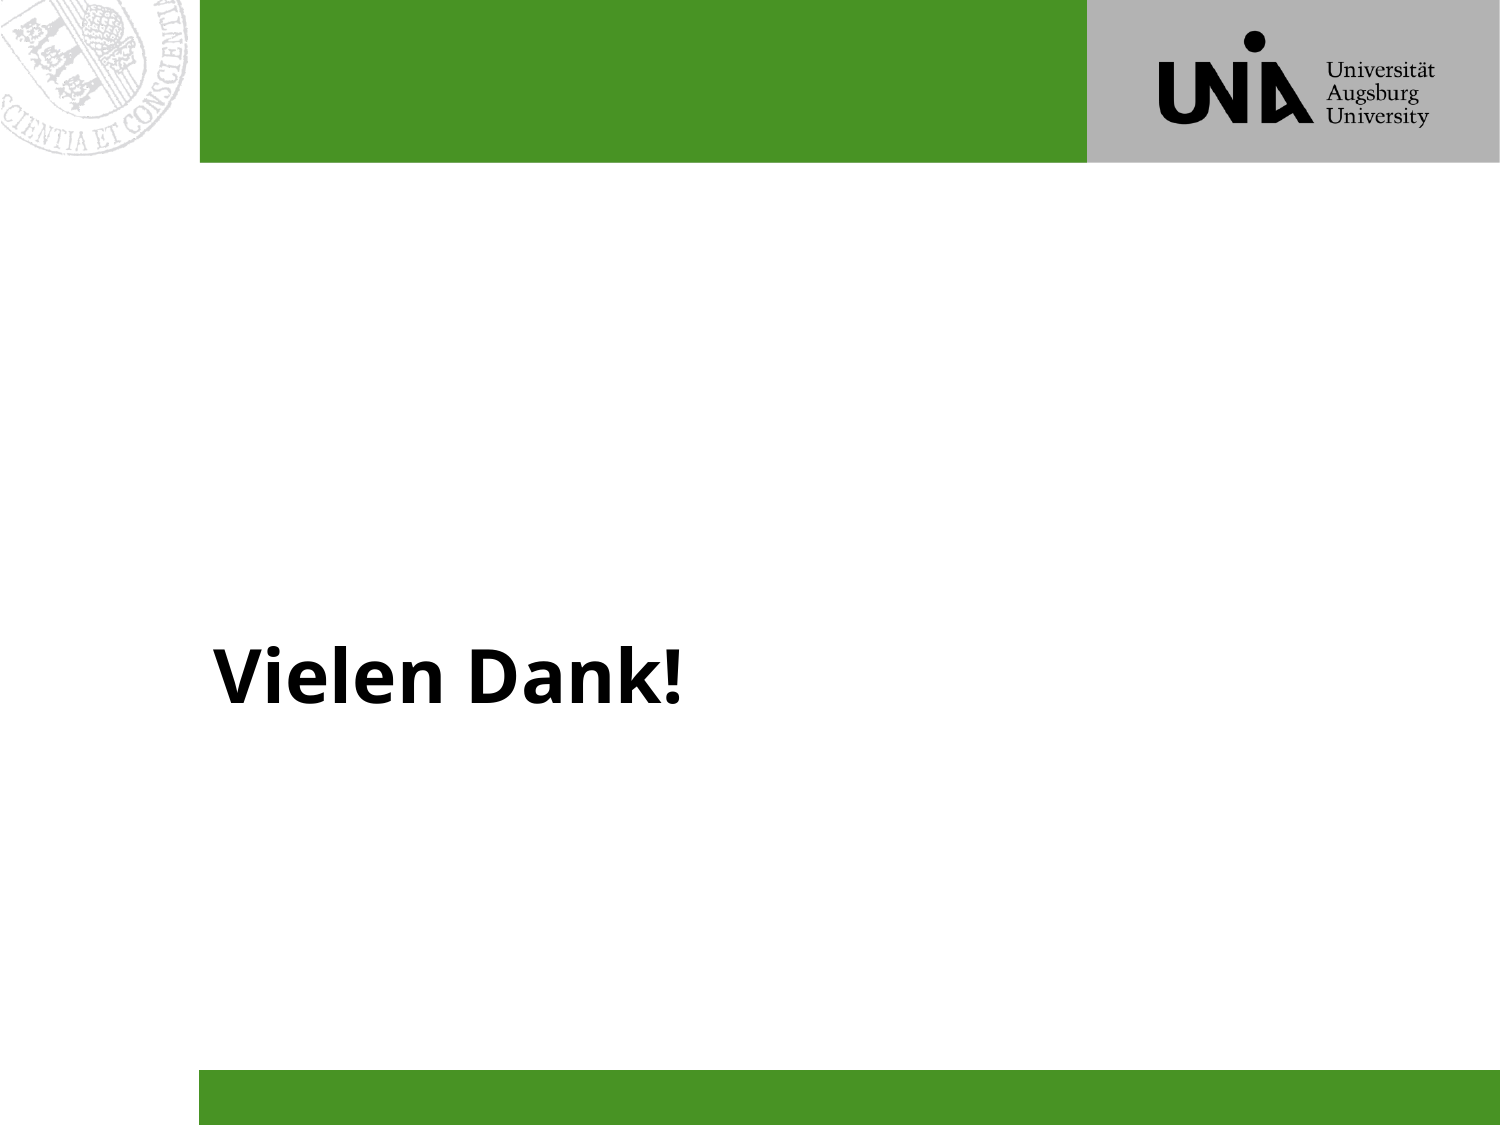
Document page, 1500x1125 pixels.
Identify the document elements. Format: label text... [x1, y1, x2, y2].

text_box Vielen Dank! [199, 503, 1275, 844]
